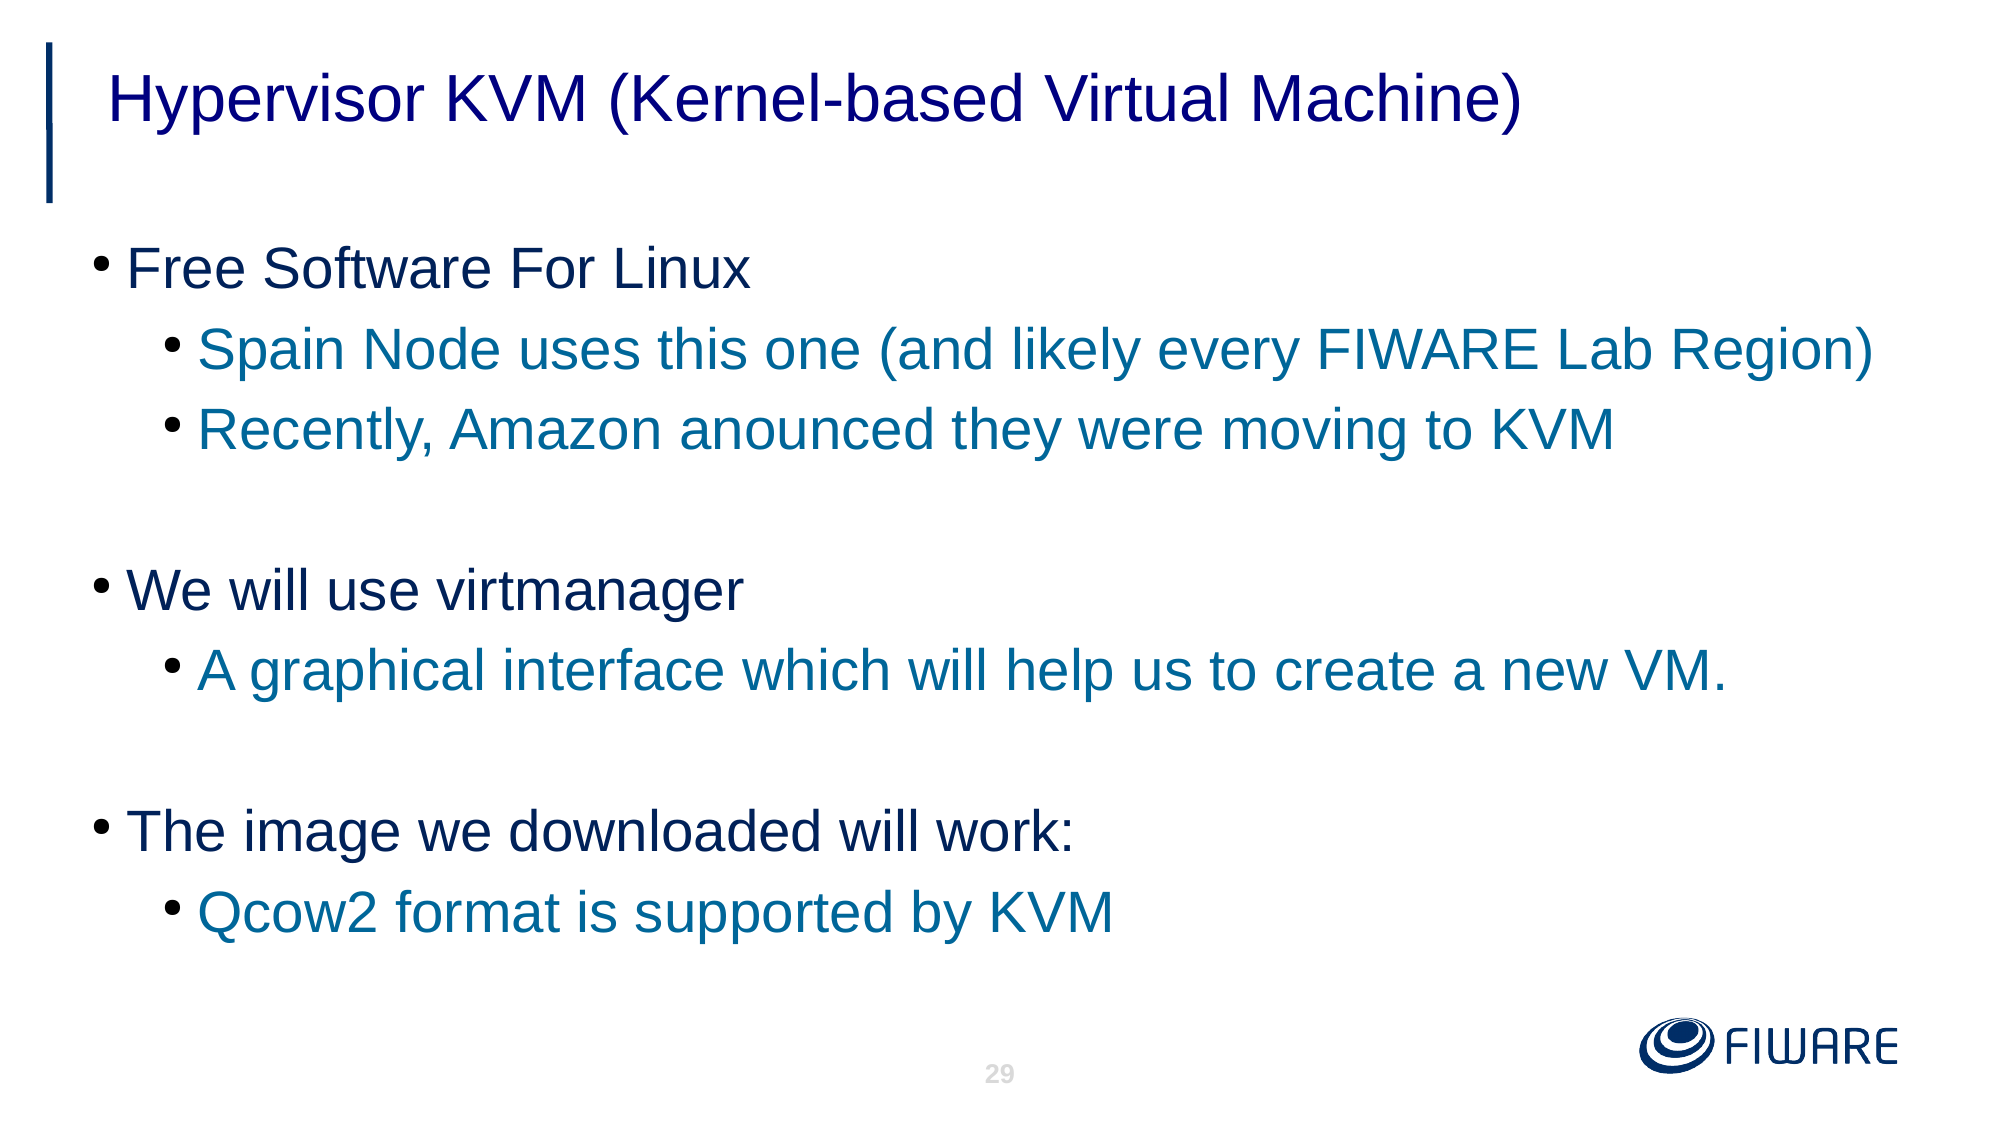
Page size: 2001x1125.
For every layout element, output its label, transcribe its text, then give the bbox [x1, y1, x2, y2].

text_box Free Software For Linux Spain Node uses this one (and likely every FIWARE Lab Region) Recently, Amazon anounced they were moving to KVM We will use virtmanager A graphical interface which will help us to create a new VM. The image we downloaded will work: Qcow2 format is supported by KVM [76, 212, 1902, 952]
picture [1635, 1012, 1905, 1077]
title Hypervisor KVM (Kernel-based Virtual Machine) [92, 47, 1704, 250]
slide_number <number> [887, 1042, 1113, 1103]
